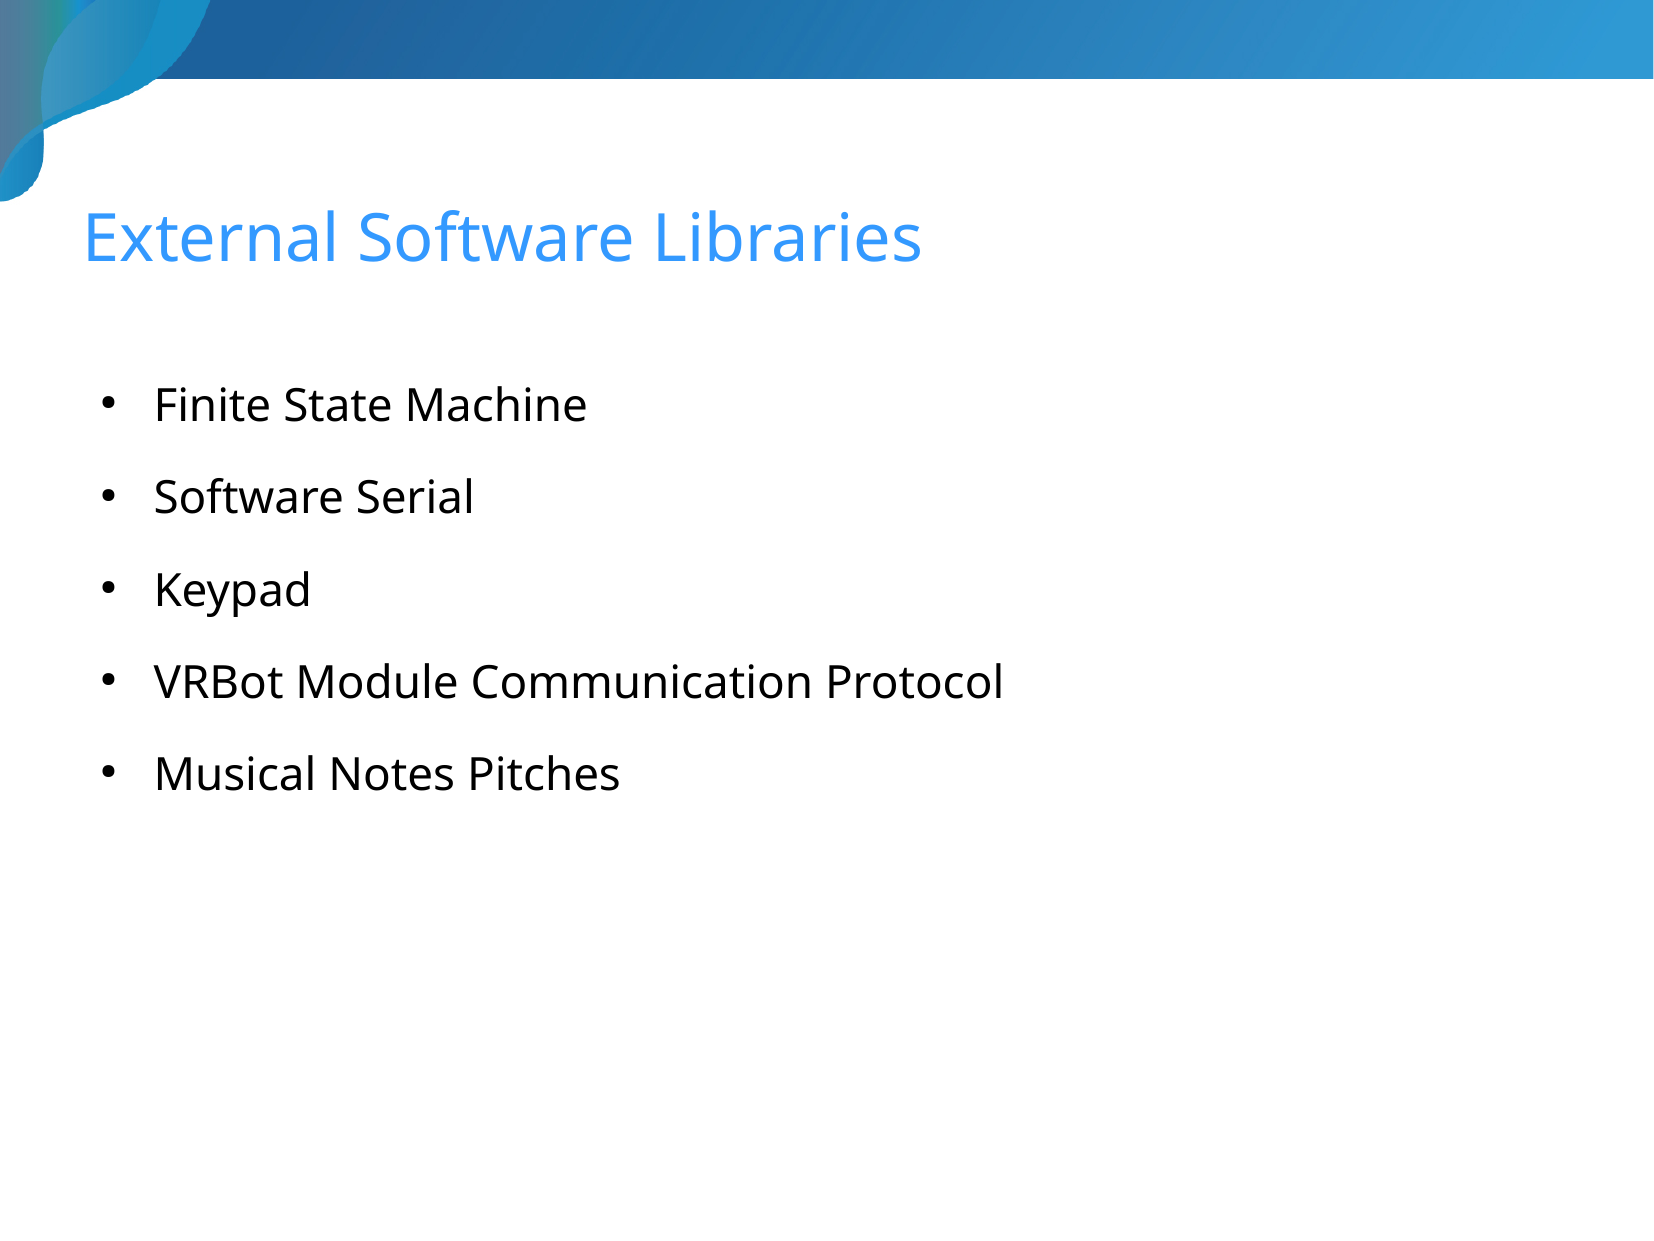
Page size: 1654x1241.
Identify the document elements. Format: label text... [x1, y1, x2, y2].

picture [0, 0, 1654, 1241]
title External Software Libraries [82, 139, 1571, 332]
list Finite State Machine Software Serial Keypad VRBot Module Communication Protocol Musical Notes Pitches [82, 372, 1571, 1201]
